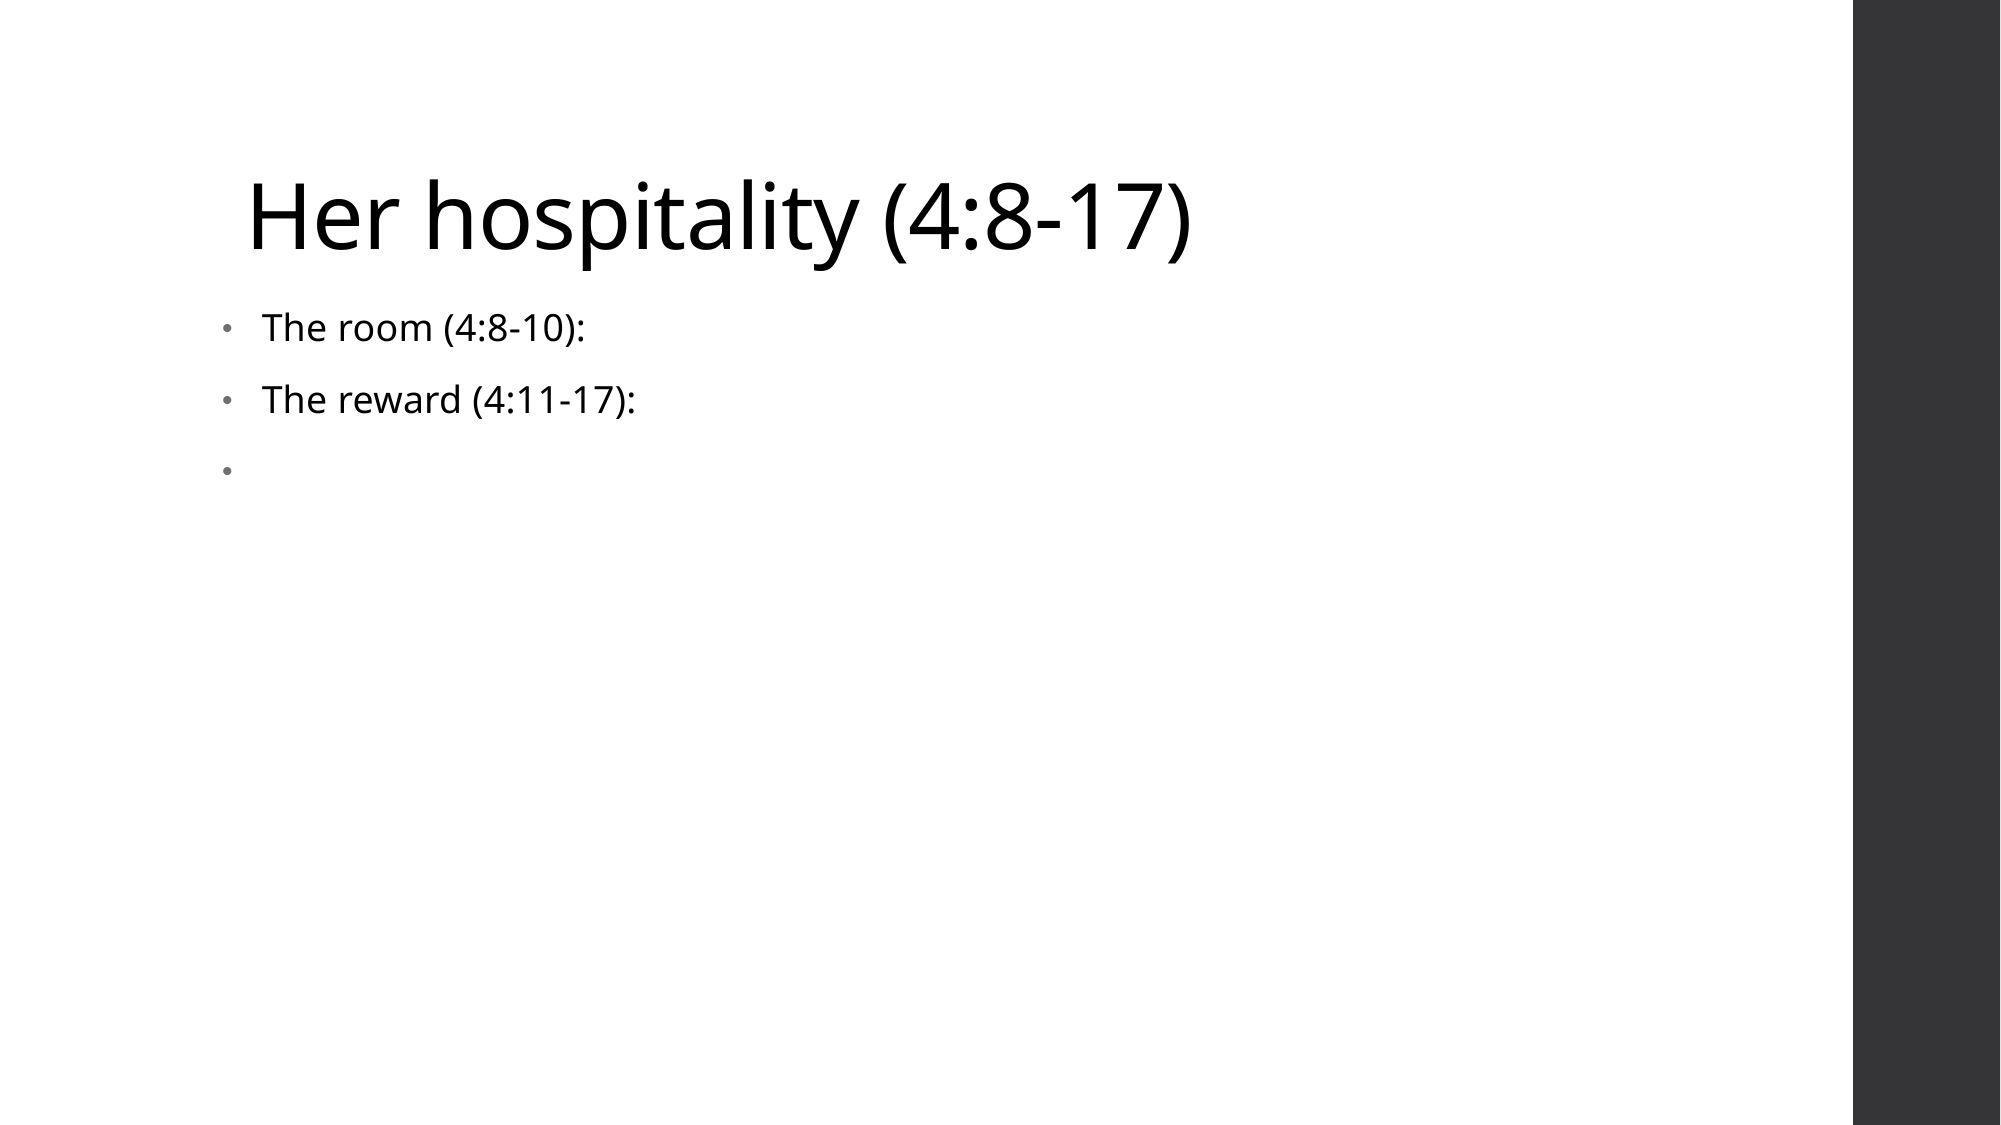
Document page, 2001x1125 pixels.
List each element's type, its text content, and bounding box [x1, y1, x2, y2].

list The room (4:8-10): The reward (4:11-17): [206, 299, 1617, 1014]
title Her hospitality (4:8-17) [206, 60, 1797, 278]
